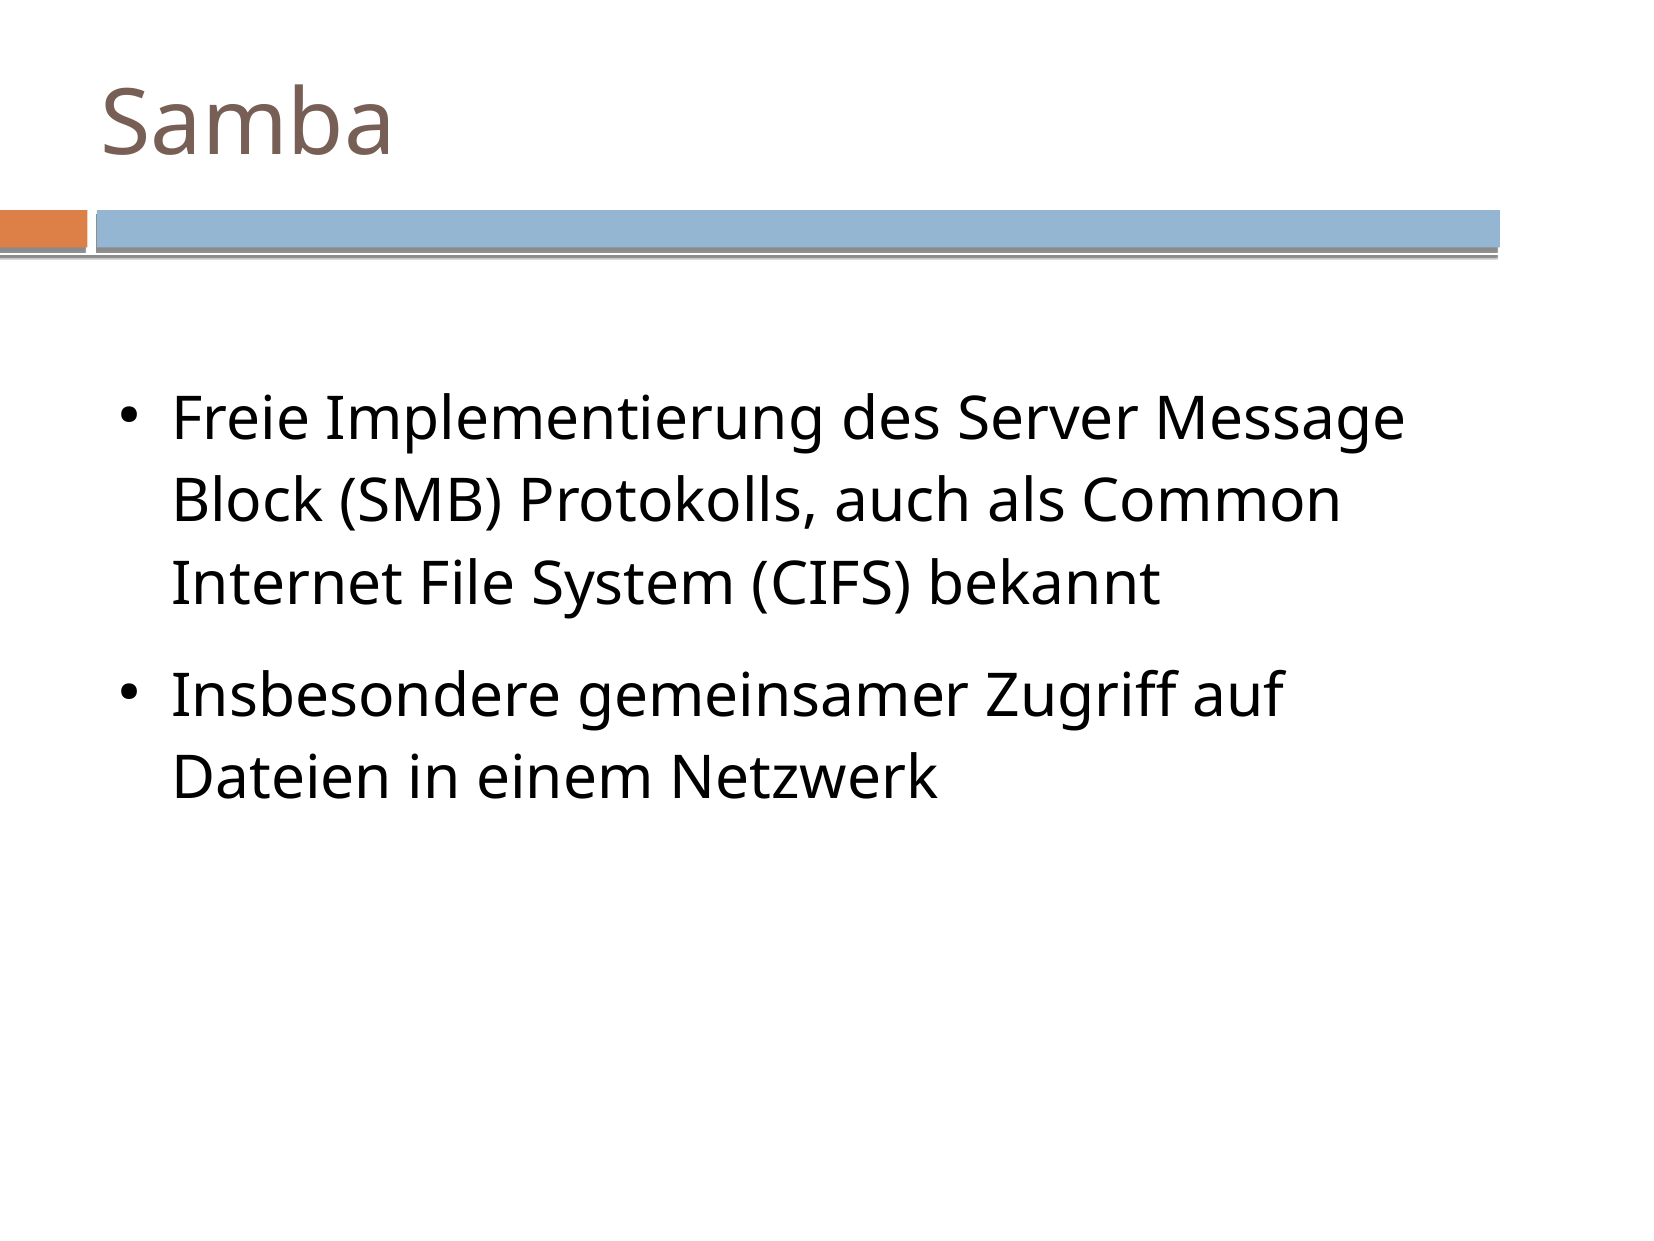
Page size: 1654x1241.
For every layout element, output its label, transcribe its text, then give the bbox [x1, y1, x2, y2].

list Freie Implementierung des Server Message Block (SMB) Protokolls, auch als Common Internet File System (CIFS) bekannt Insbesondere gemeinsamer Zugriff auf Dateien in einem Netzwerk [100, 262, 1439, 1001]
title Samba [100, 37, 1438, 200]
